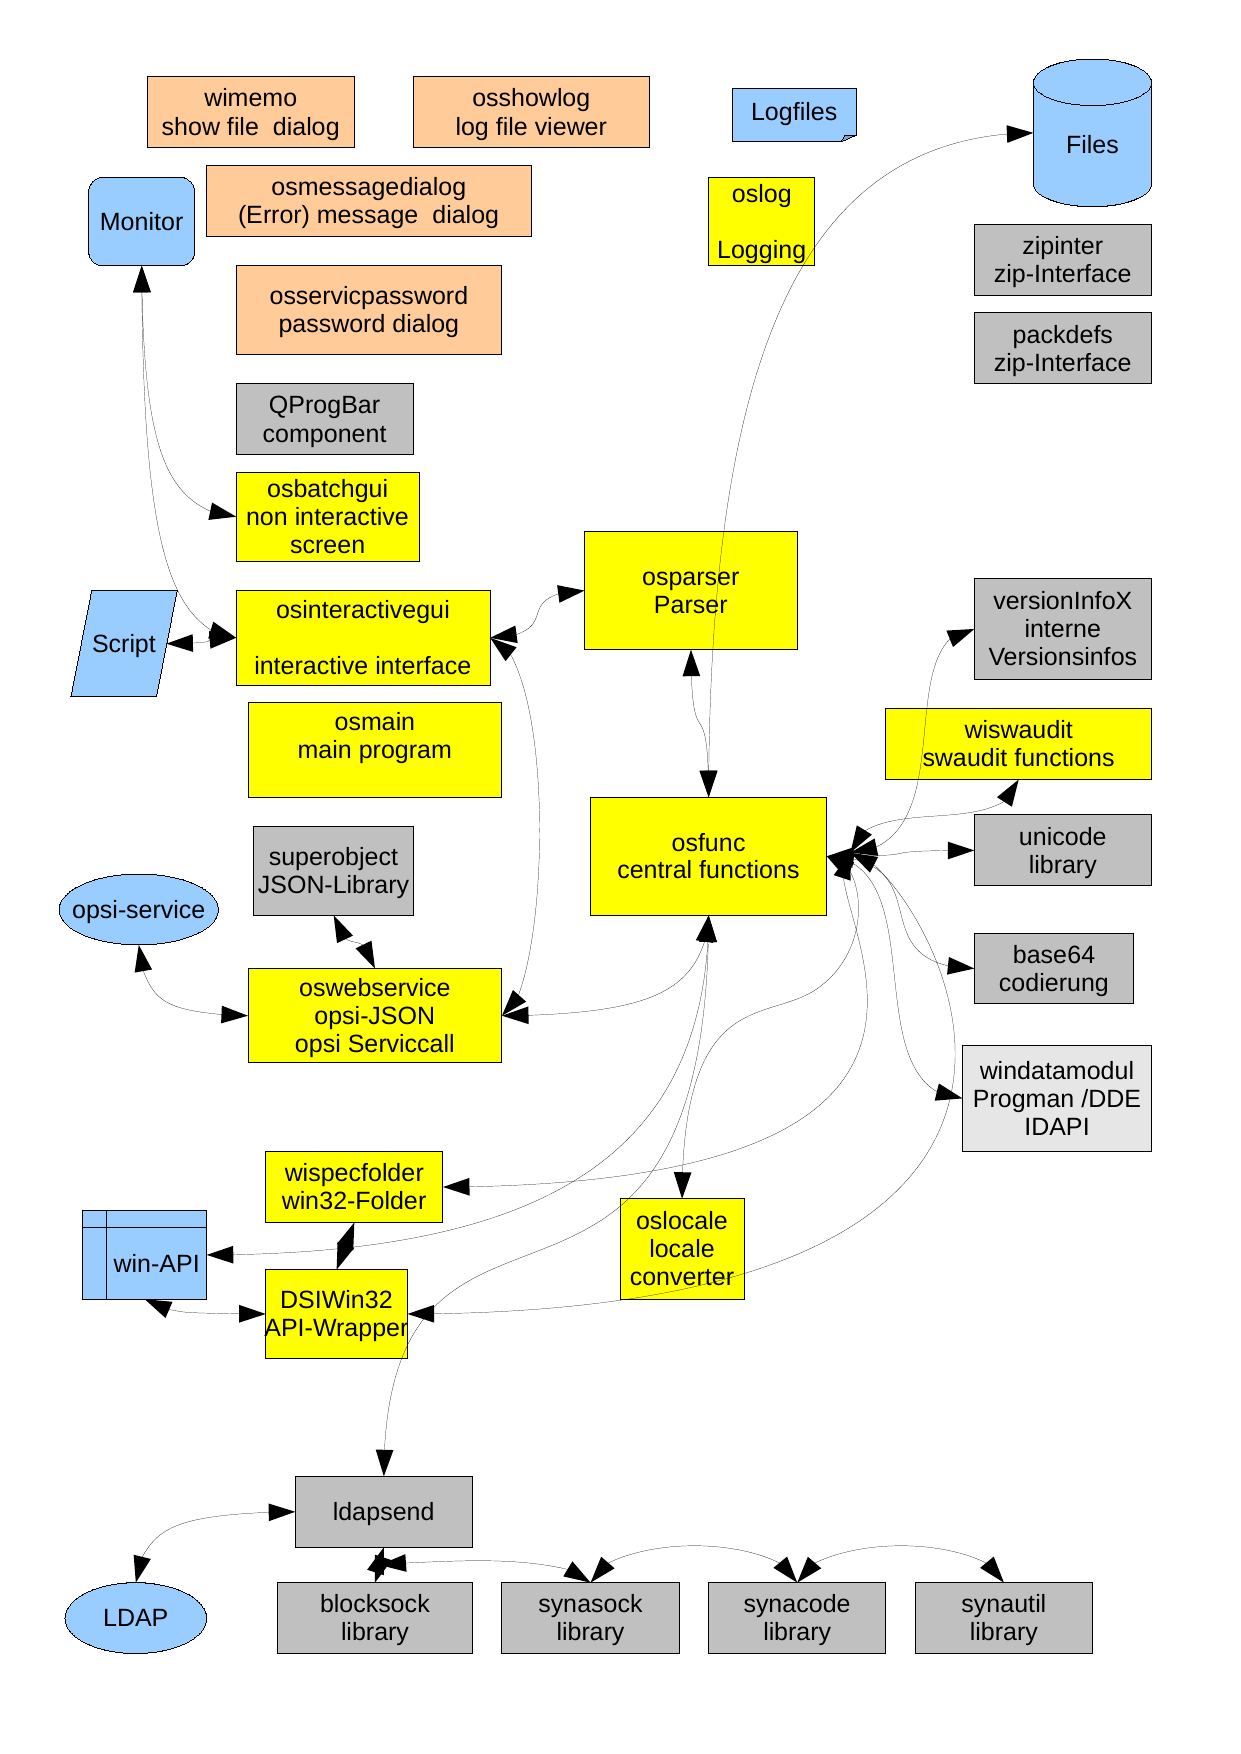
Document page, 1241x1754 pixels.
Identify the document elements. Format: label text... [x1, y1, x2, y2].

text_box blocksock library [277, 1582, 473, 1654]
text_box osparser Parser [584, 531, 723, 650]
text_box osparser Parser [713, 531, 798, 650]
text_box Logfiles [732, 88, 857, 142]
text_box oslog Logging [708, 177, 815, 266]
text_box LDAP [64, 1582, 207, 1654]
text_box versionInfoX interne Versionsinfos [974, 578, 1152, 680]
text_box synautil library [915, 1582, 1093, 1654]
text_box win-API [82, 1210, 207, 1300]
text_box synasock library [501, 1582, 680, 1654]
text_box ldapsend [295, 1476, 473, 1548]
text_box DSIWin32 API-Wrapper [265, 1269, 408, 1359]
text_box osinteractivegui interactive interface [236, 590, 491, 686]
text_box osbatchgui non interactive screen [236, 472, 420, 562]
text_box oswebservice opsi-JSON opsi Serviccall [248, 968, 502, 1063]
text_box unicode library [974, 814, 1152, 886]
text_box superobject JSON-Library [253, 826, 414, 916]
text_box osfunc central functions [590, 797, 827, 916]
text_box QProgBar component [236, 383, 414, 455]
text_box Script [70, 590, 177, 697]
text_box windatamodul Progman /DDE IDAPI [962, 1045, 1152, 1152]
text_box packdefs zip-Interface [974, 312, 1152, 384]
text_box Monitor [88, 177, 195, 266]
text_box osmain main program [248, 702, 502, 798]
text_box zipinter zip-Interface [974, 224, 1152, 296]
text_box Files [1033, 59, 1152, 207]
text_box oslocale locale converter [620, 1198, 745, 1300]
text_box oslocale locale converter [630, 1274, 745, 1300]
text_box osmessagedialog (Error) message dialog [206, 165, 532, 237]
text_box wispecfolder win32-Folder [265, 1151, 443, 1223]
text_box osshowlog log file viewer [413, 76, 650, 148]
text_box wimemo show file dialog [147, 76, 355, 148]
text_box wiswaudit swaudit functions [885, 708, 926, 780]
text_box wiswaudit swaudit functions [919, 708, 1152, 780]
text_box osservicpassword password dialog [236, 265, 502, 355]
text_box synacode library [708, 1582, 886, 1654]
text_box opsi-service [59, 874, 219, 945]
text_box base64 codierung [974, 933, 1134, 1004]
